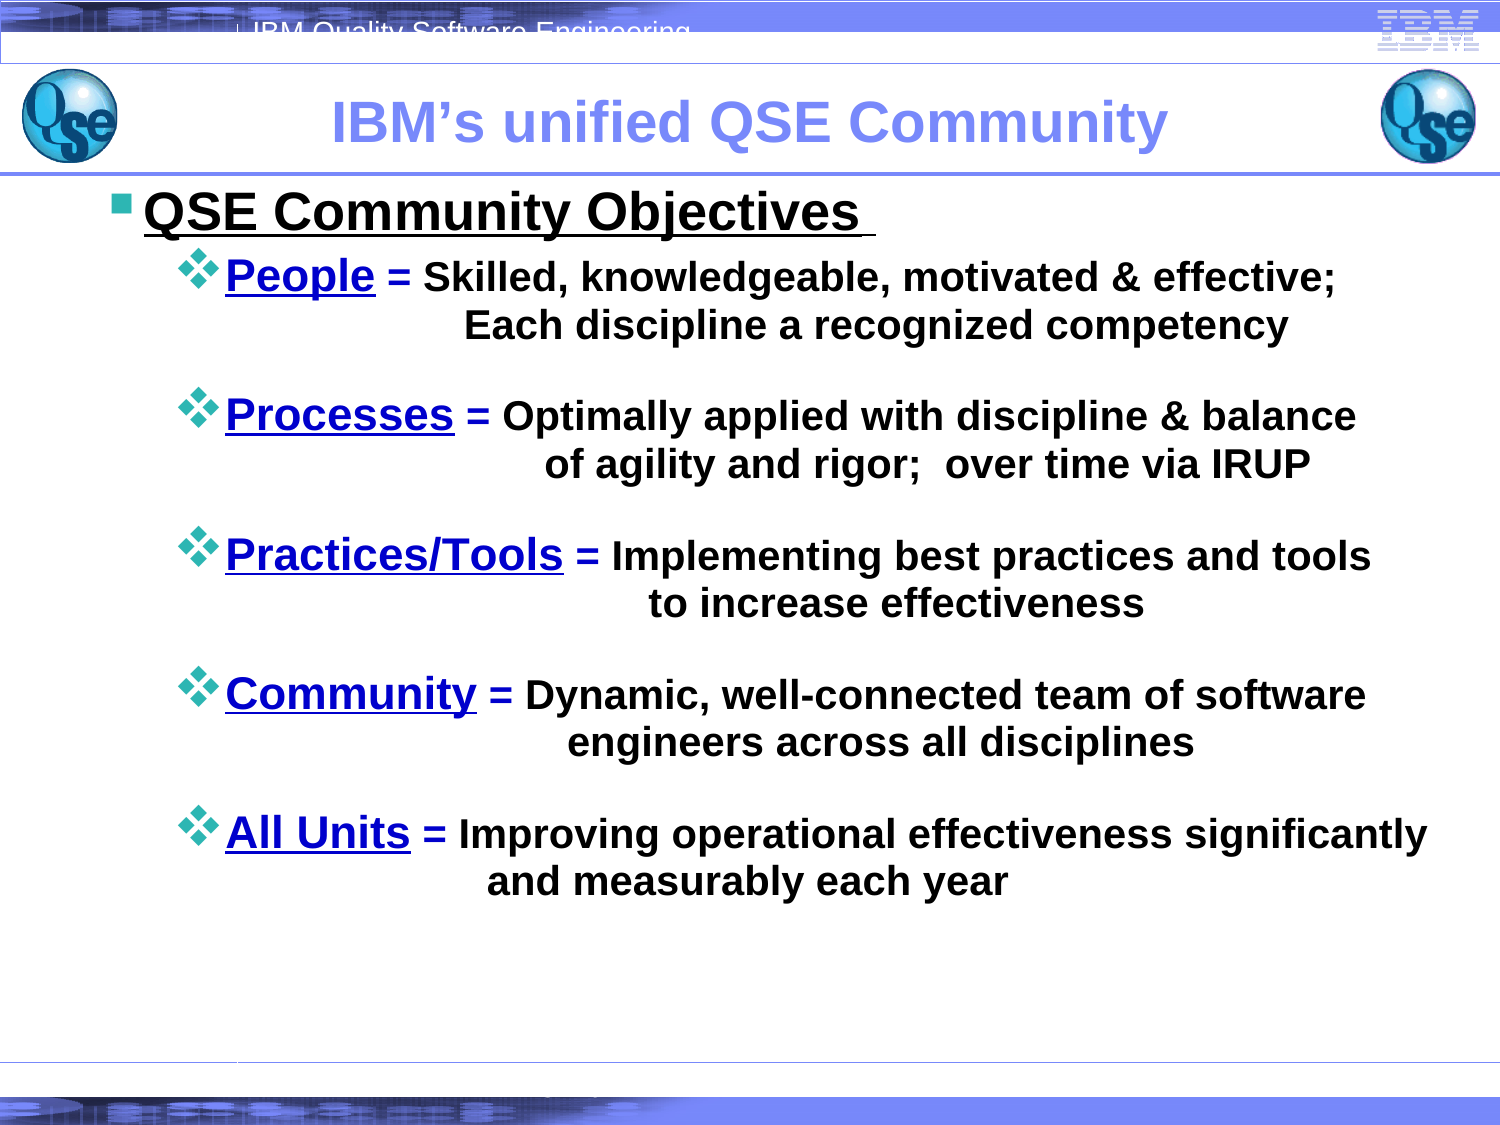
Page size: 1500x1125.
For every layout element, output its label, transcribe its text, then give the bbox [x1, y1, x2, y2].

picture [0, 1063, 1500, 1125]
picture [1376, 64, 1482, 170]
title IBM’s unified QSE Community [207, 87, 1294, 170]
list QSE Community Objectives People = Skilled, knowledgeable, motivated & effective; Each discipline a recognized competency Processes = Optimally applied with discipline & balance of agility and rigor; over time via IRUP Practices/Tools = Implementing best practices and tools to increase effectiveness Community = Dynamic, well-connected team of software engineers across all disciplines All Units = Improving operational effectiveness significantly and measurably each year [91, 174, 1500, 1071]
picture [1, 1, 1500, 169]
